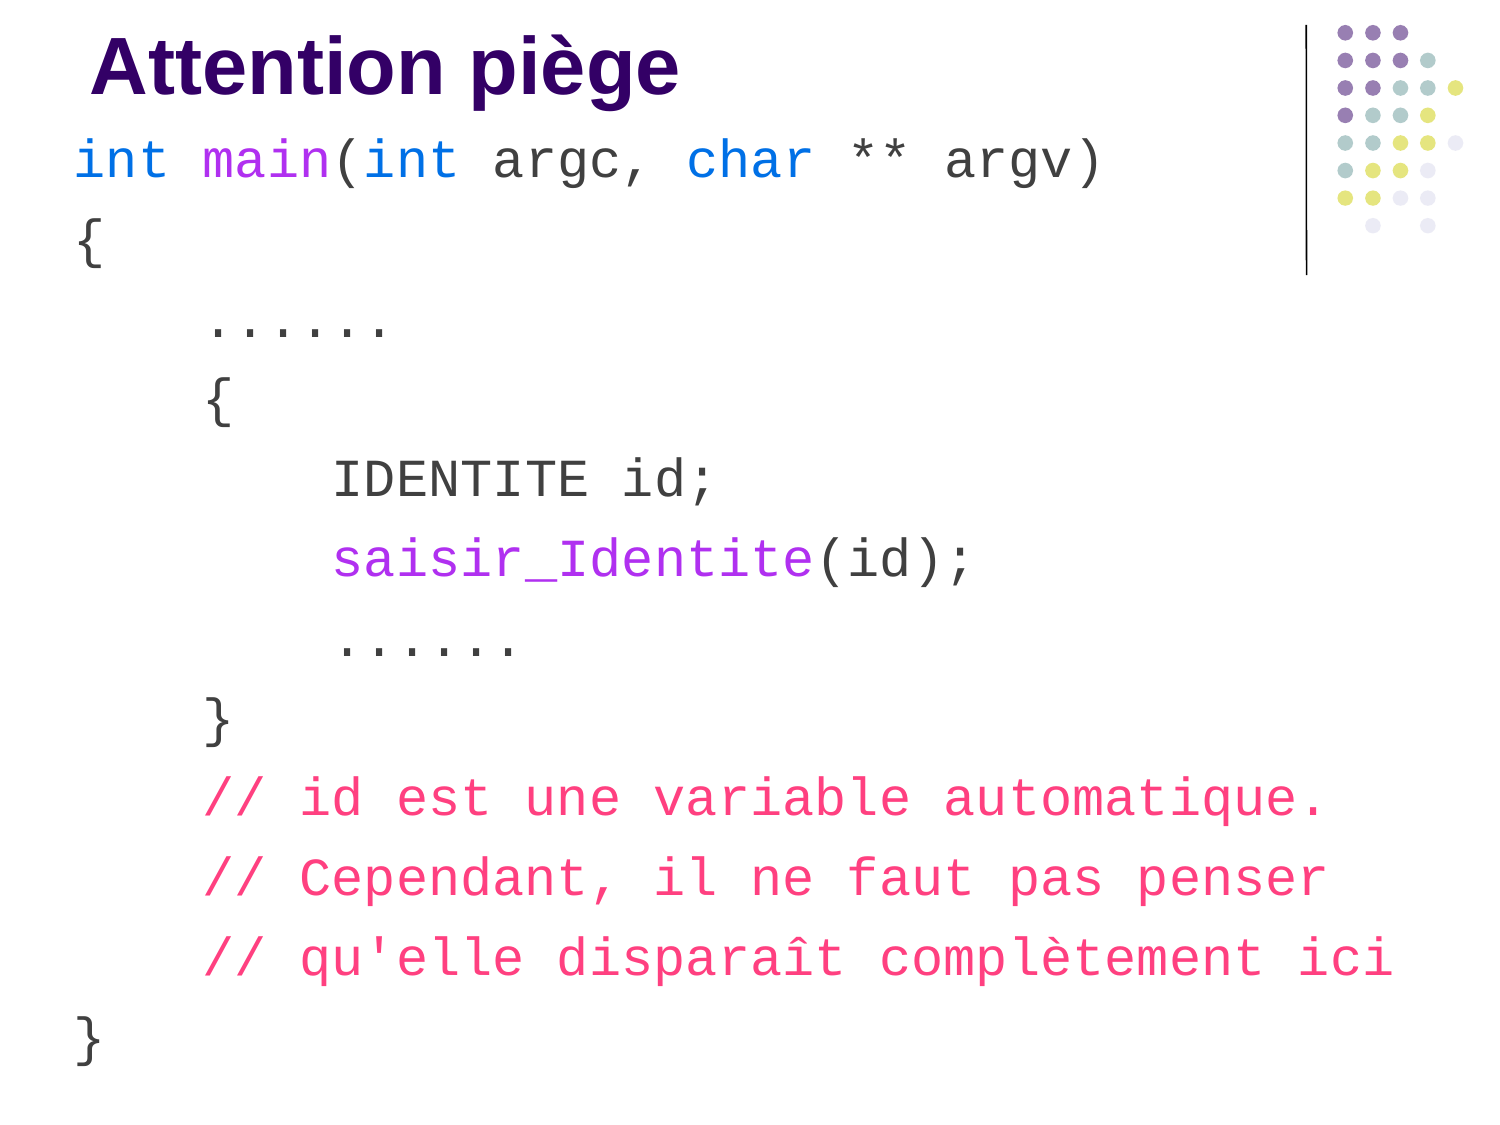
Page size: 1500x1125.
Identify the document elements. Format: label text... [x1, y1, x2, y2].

title Attention piège [75, 5, 1311, 116]
list int main(int argc, char ** argv) { ...... { IDENTITE id; saisir_Identite(id); ...... } // id est une variable automatique. // Cependant, il ne faut pas penser // qu'elle disparaît complètement ici } [59, 116, 1453, 1083]
